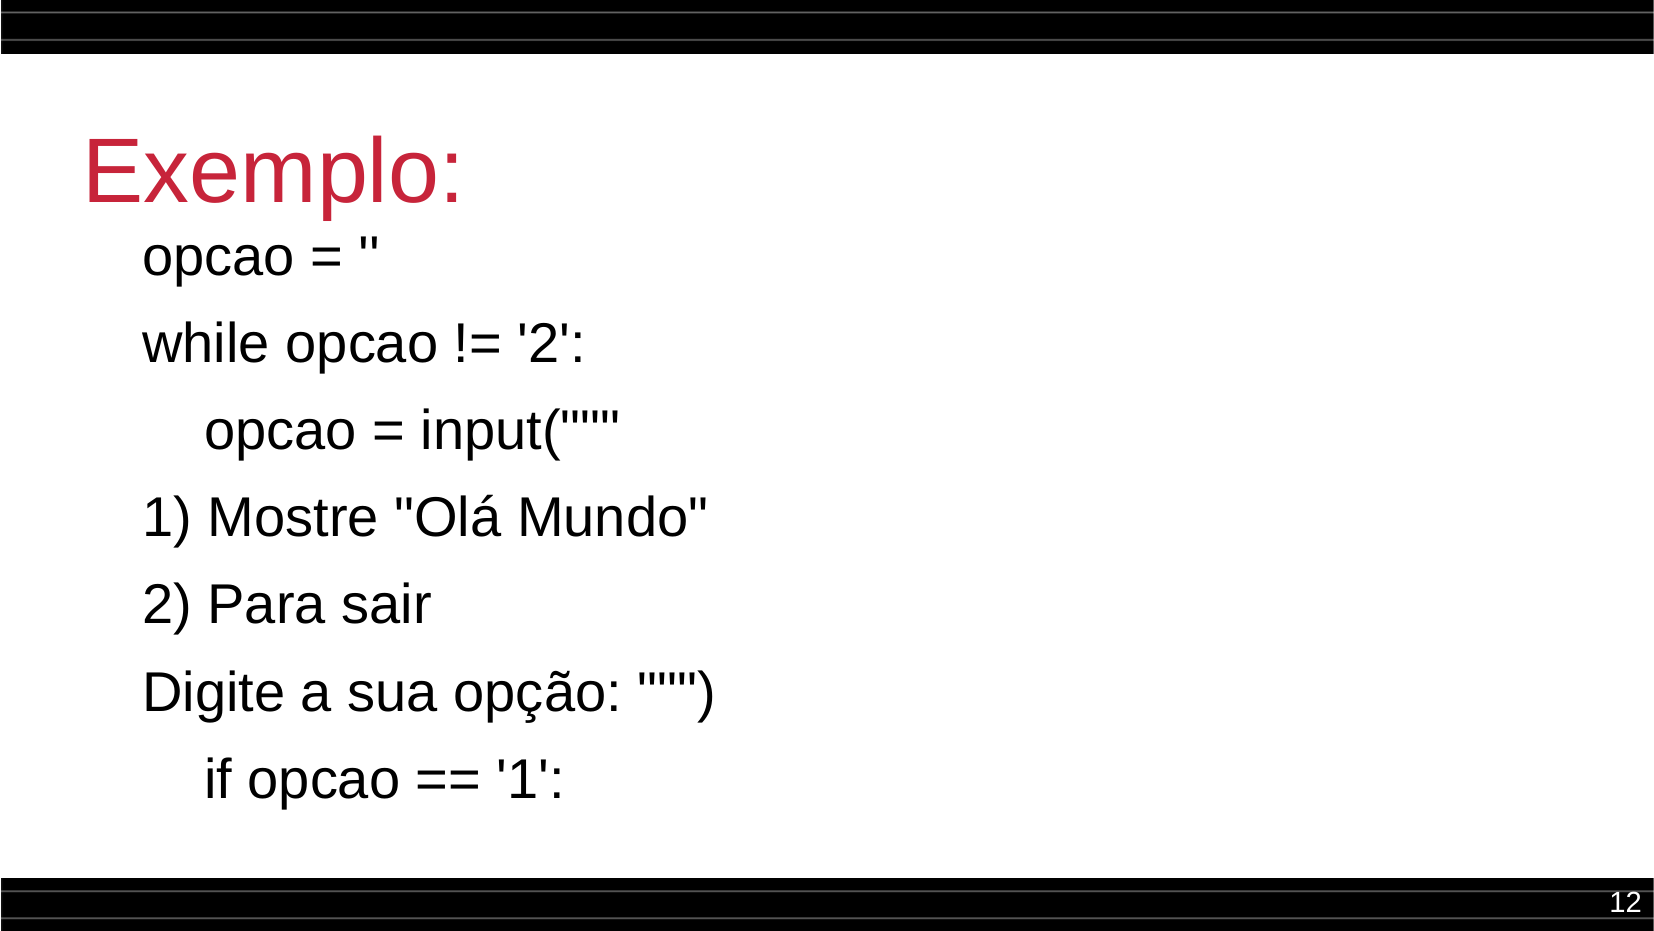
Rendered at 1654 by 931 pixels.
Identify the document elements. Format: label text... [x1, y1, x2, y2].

title Exemplo: [82, 92, 1571, 224]
list opcao = '' while opcao != '2': opcao = input(""" 1) Mostre "Olá Mundo" 2) Para sair Digite a sua opção: """) if opcao == '1': [82, 224, 1571, 815]
picture [1, 0, 1654, 54]
picture [1, 878, 1654, 931]
